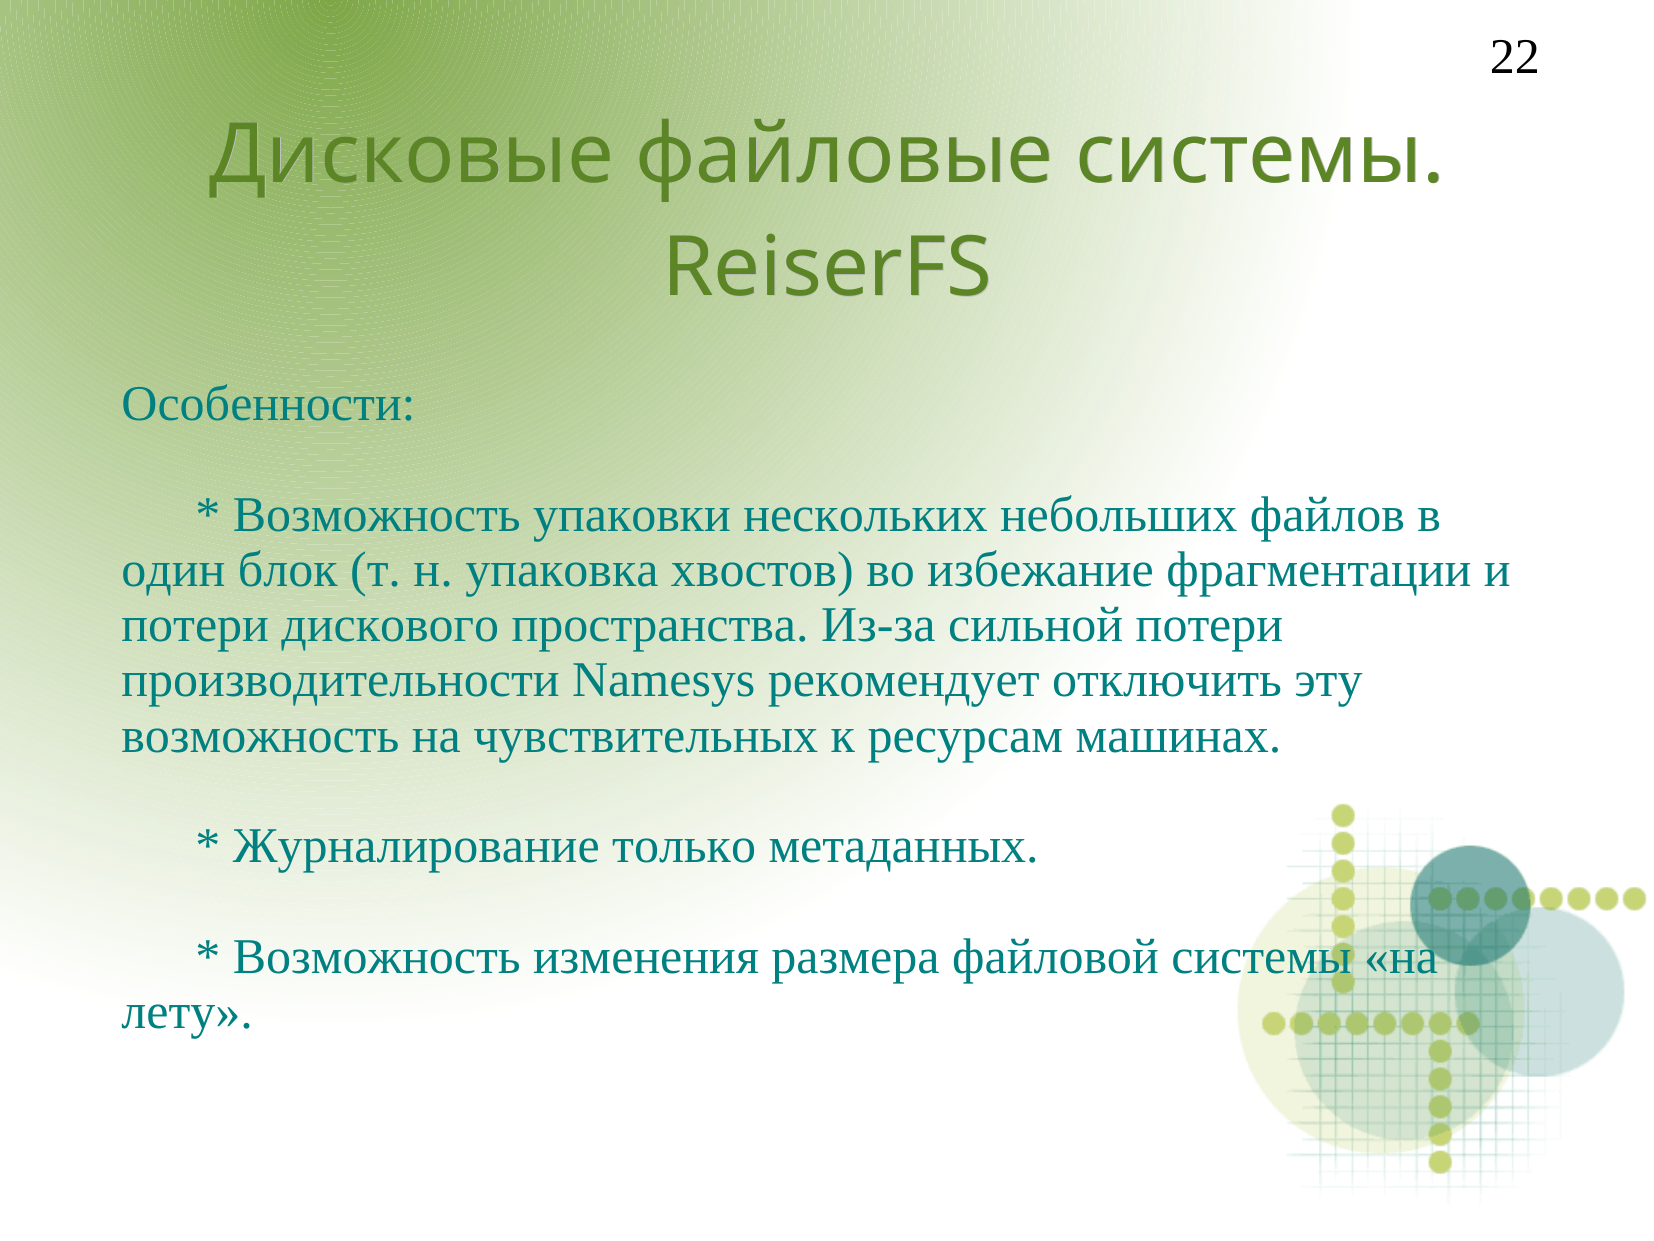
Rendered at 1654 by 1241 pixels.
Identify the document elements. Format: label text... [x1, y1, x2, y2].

title Дисковые файловые системы. ReiserFS [121, 102, 1534, 311]
text_box <номер> [1500, 29, 1654, 89]
picture [1224, 792, 1654, 1211]
subtitle Особенности: * Возможность упаковки нескольких небольших файлов в один блок (т. н. упаковка хвостов) во избежание фрагментации и потери дискового пространства. Из-за сильной потери производительности Namesys рекомендует отключить эту возможность на чувствительных к ресурсам машинах. * Журналирование только метаданных. * Возможность изменения размера файловой системы «на лету». [121, 344, 1534, 1126]
